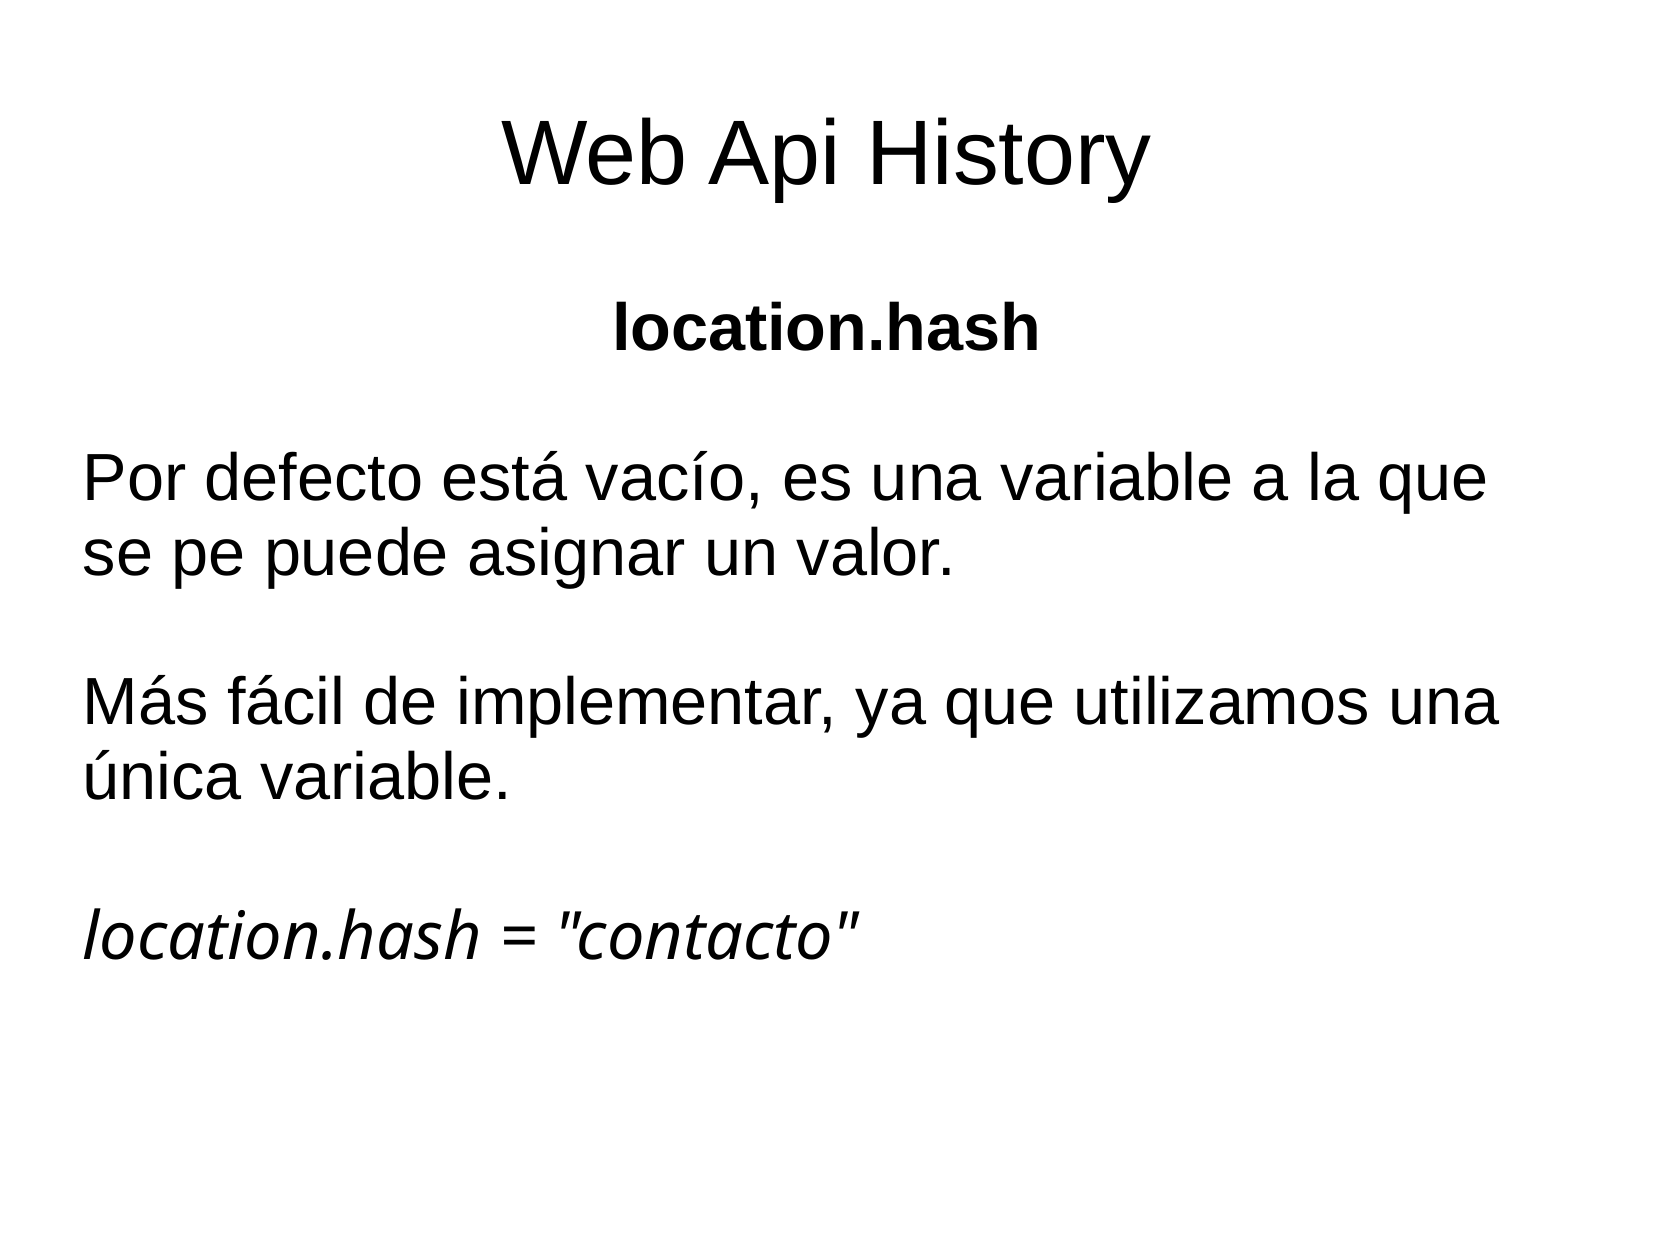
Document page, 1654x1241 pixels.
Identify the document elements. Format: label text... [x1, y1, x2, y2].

title Web Api History [82, 49, 1571, 257]
subtitle location.hash Por defecto está vacío, es una variable a la que se pe puede asignar un valor. Más fácil de implementar, ya que utilizamos una única variable. location.hash = "contacto" [82, 290, 1571, 1109]
